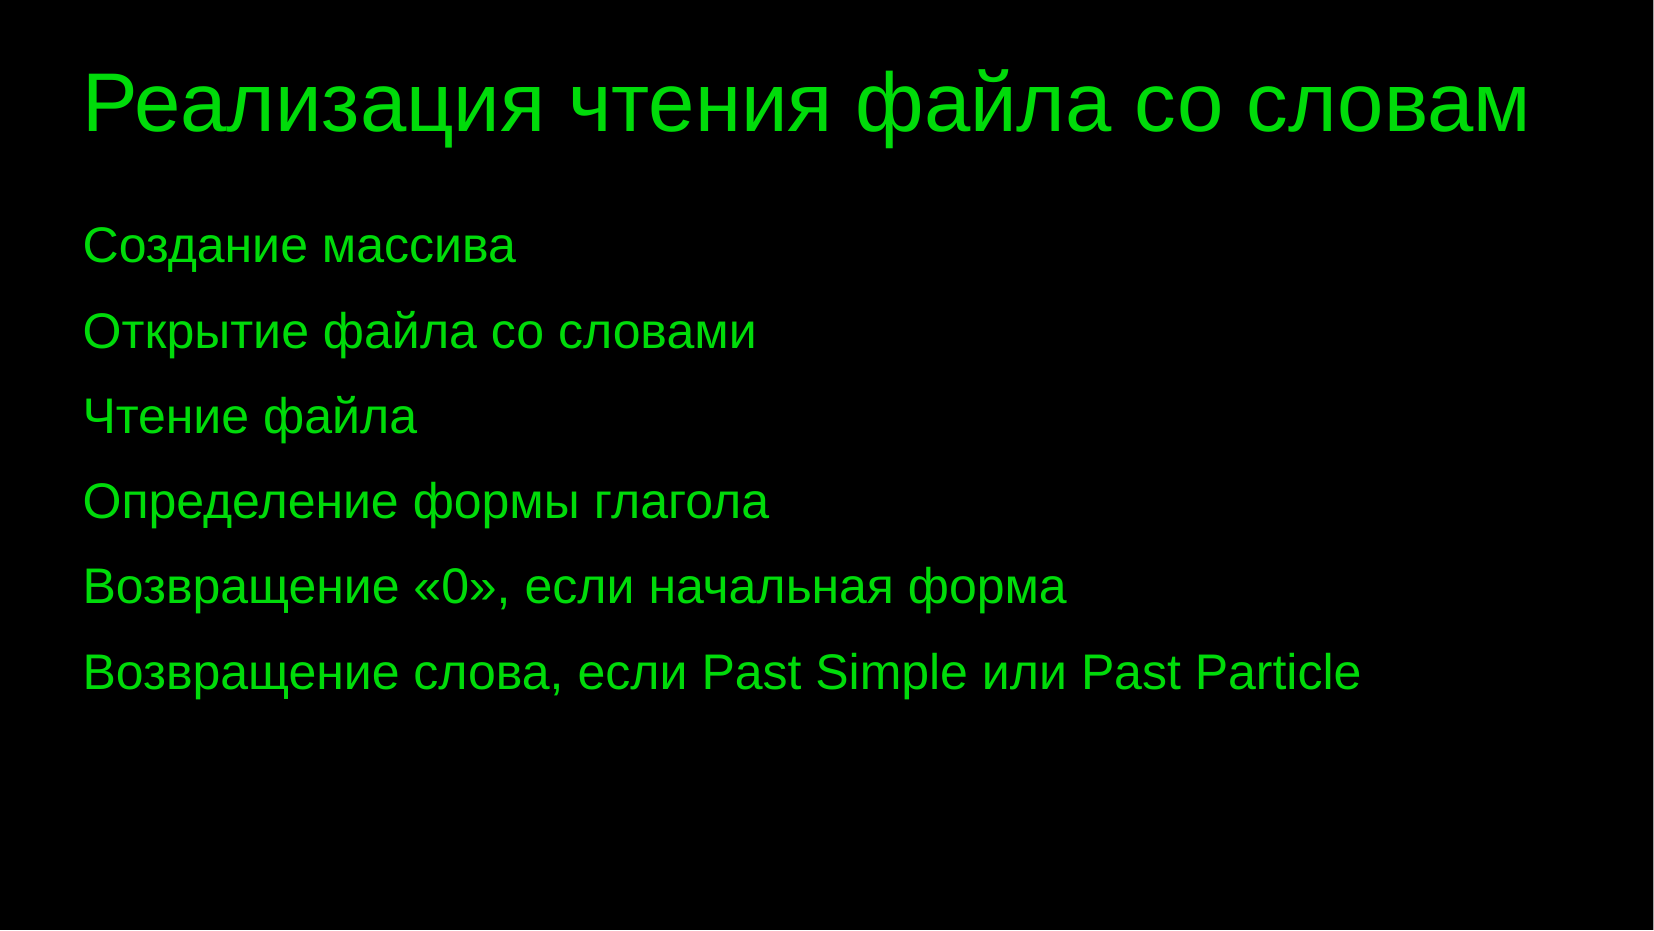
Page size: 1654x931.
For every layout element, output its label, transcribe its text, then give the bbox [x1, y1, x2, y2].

list Создание массива Открытие файла со словами Чтение файла Определение формы глагола Возвращение «0», если начальная форма Возвращение слова, если Past Simple или Past Particle [82, 217, 1571, 758]
title Реализация чтения файла со словами [82, 24, 1571, 181]
